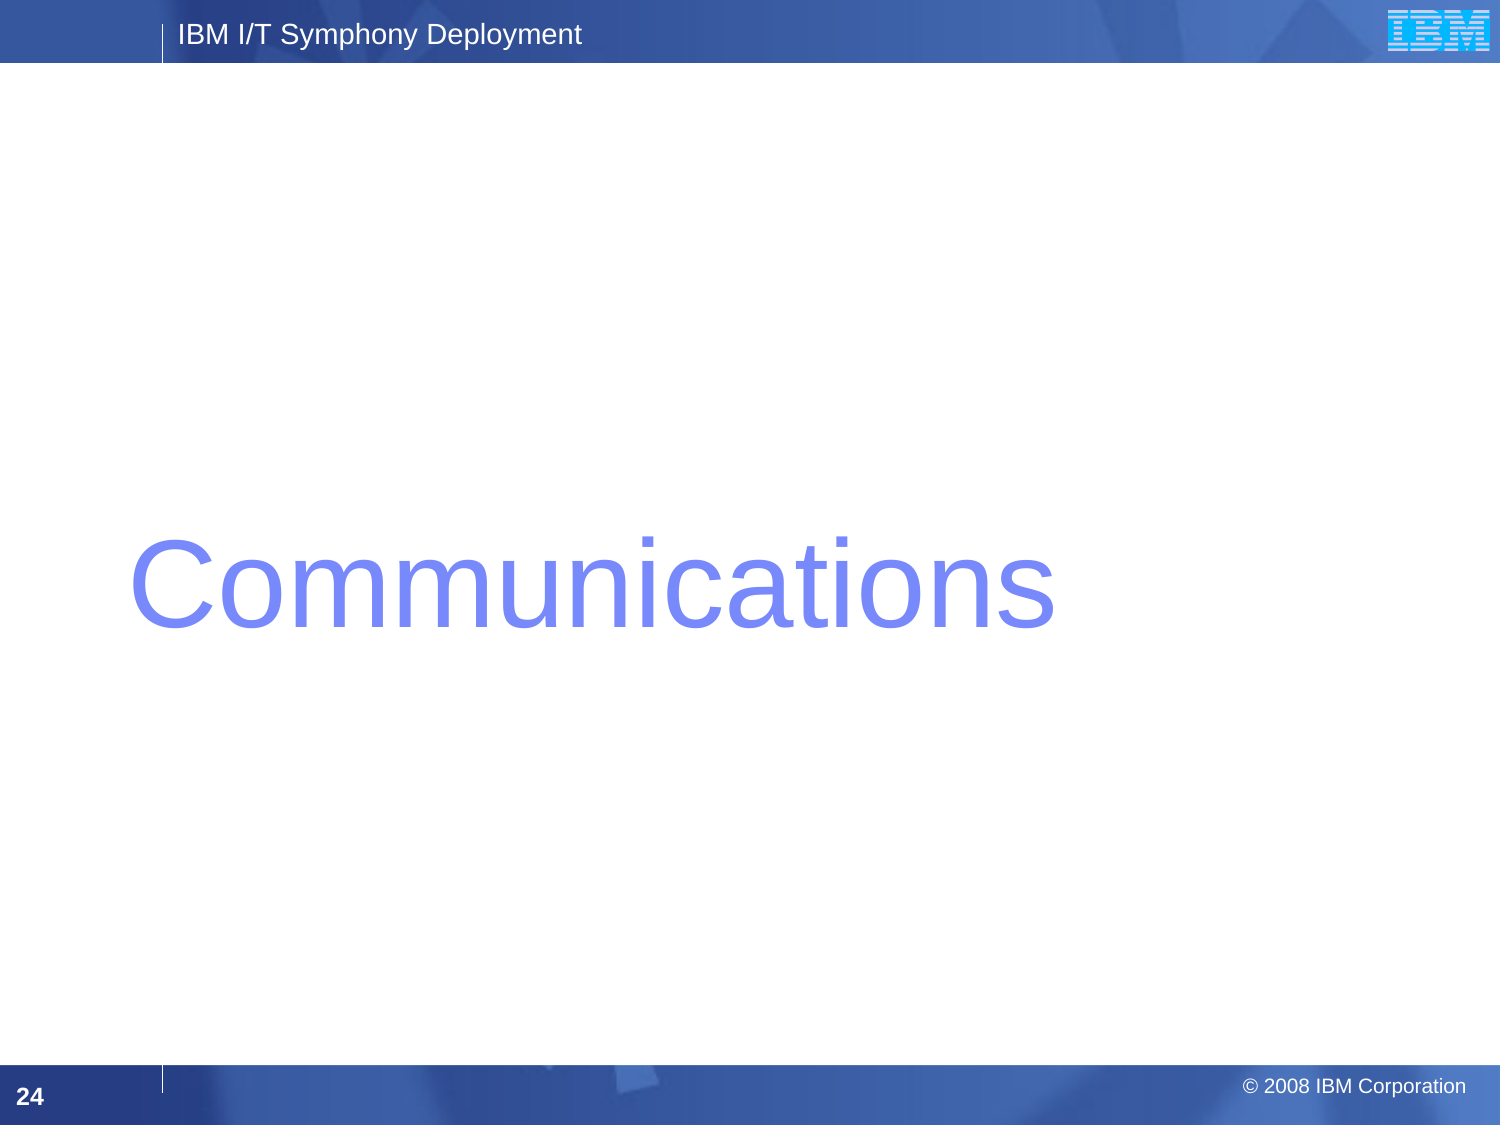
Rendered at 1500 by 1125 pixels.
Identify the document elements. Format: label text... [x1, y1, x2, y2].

title Communications [112, 378, 1246, 662]
text_box 1 [35, 1080, 119, 1118]
